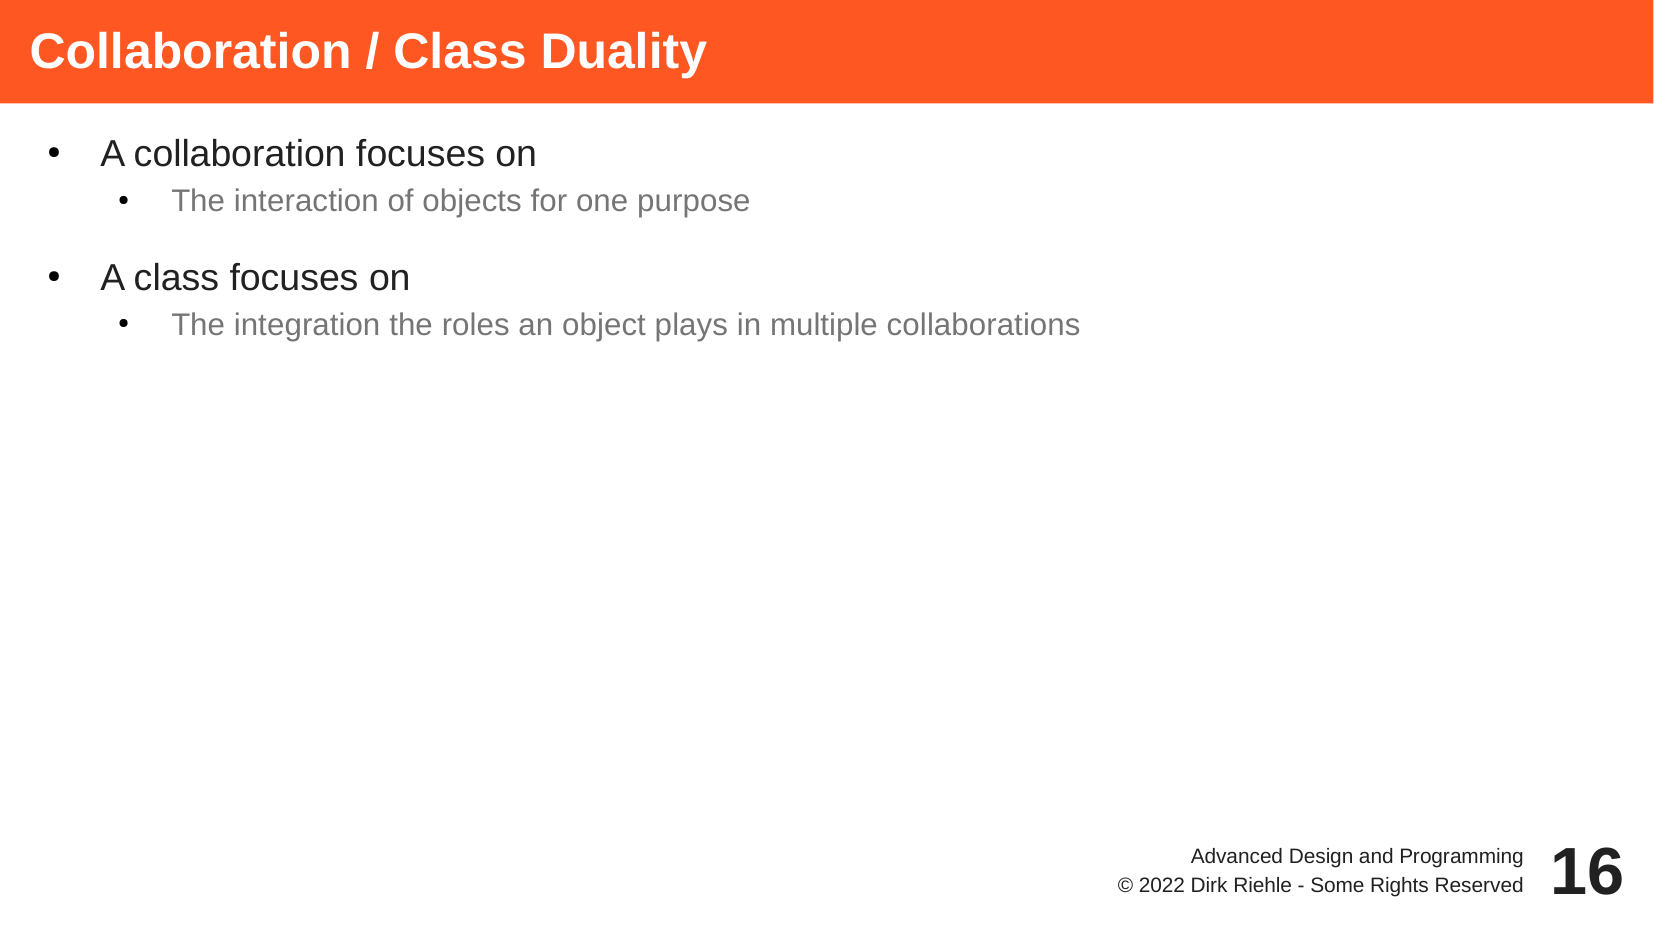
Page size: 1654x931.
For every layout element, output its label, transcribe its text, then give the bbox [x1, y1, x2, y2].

list A collaboration focuses on The interaction of objects for one purpose A class focuses on The integration the roles an object plays in multiple collaborations [29, 132, 1625, 813]
title Collaboration / Class Duality [0, 0, 1654, 104]
